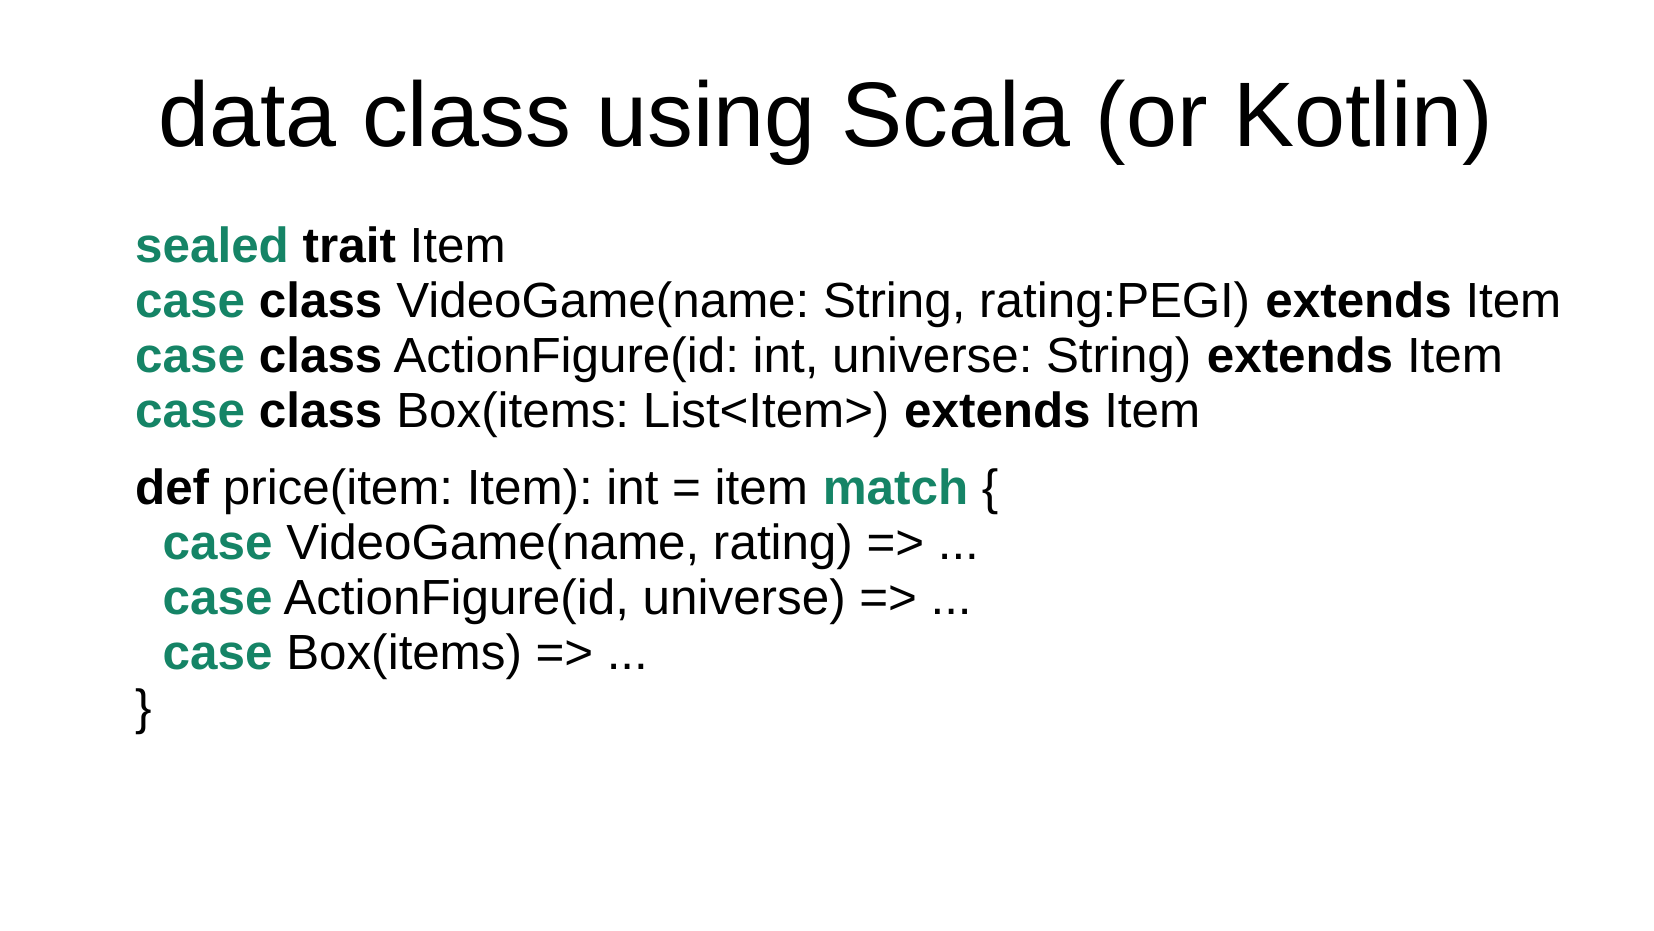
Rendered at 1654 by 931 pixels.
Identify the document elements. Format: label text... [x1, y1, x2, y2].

list sealed trait Item case class VideoGame(name: String, rating:PEGI) extends Item case class ActionFigure(id: int, universe: String) extends Item case class Box(items: List<Item>) extends Item def price(item: Item): int = item match { case VideoGame(name, rating) => ... case ActionFigure(id, universe) => ... case Box(items) => ... } [82, 217, 1571, 758]
title data class using Scala (or Kotlin) [82, 37, 1571, 193]
